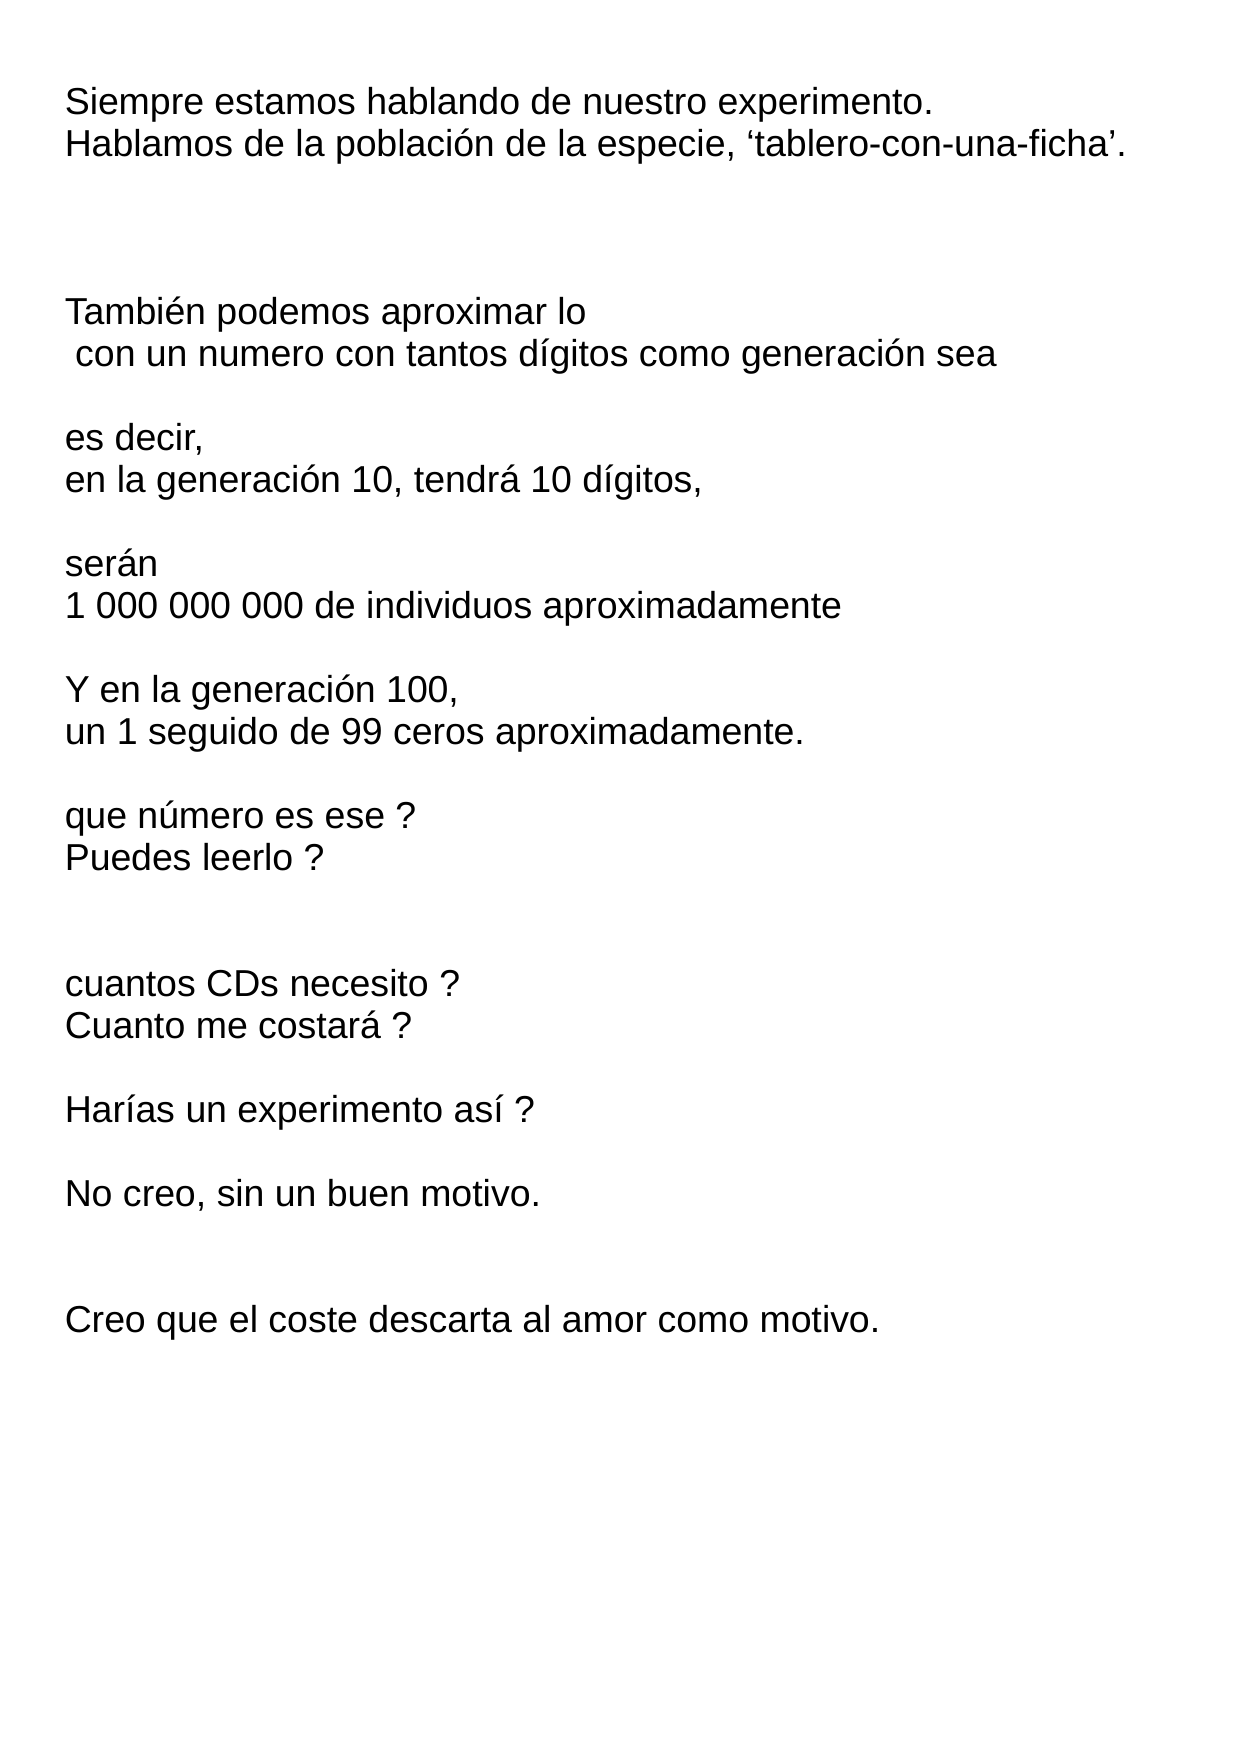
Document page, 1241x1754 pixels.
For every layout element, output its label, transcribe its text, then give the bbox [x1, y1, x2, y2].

text_box Siempre estamos hablando de nuestro experimento. Hablamos de la población de la especie, ‘tablero-con-una-ficha’. También podemos aproximar lo con un numero con tantos dígitos como generación sea es decir, en la generación 10, tendrá 10 dígitos, serán 1 000 000 000 de individuos aproximadamente Y en la generación 100, un 1 seguido de 99 ceros aproximadamente. que número es ese ? Puedes leerlo ? cuantos CDs necesito ? Cuanto me costará ? Harías un experimento así ? No creo, sin un buen motivo. Creo que el coste descarta al amor como motivo. [49, 73, 1241, 1524]
